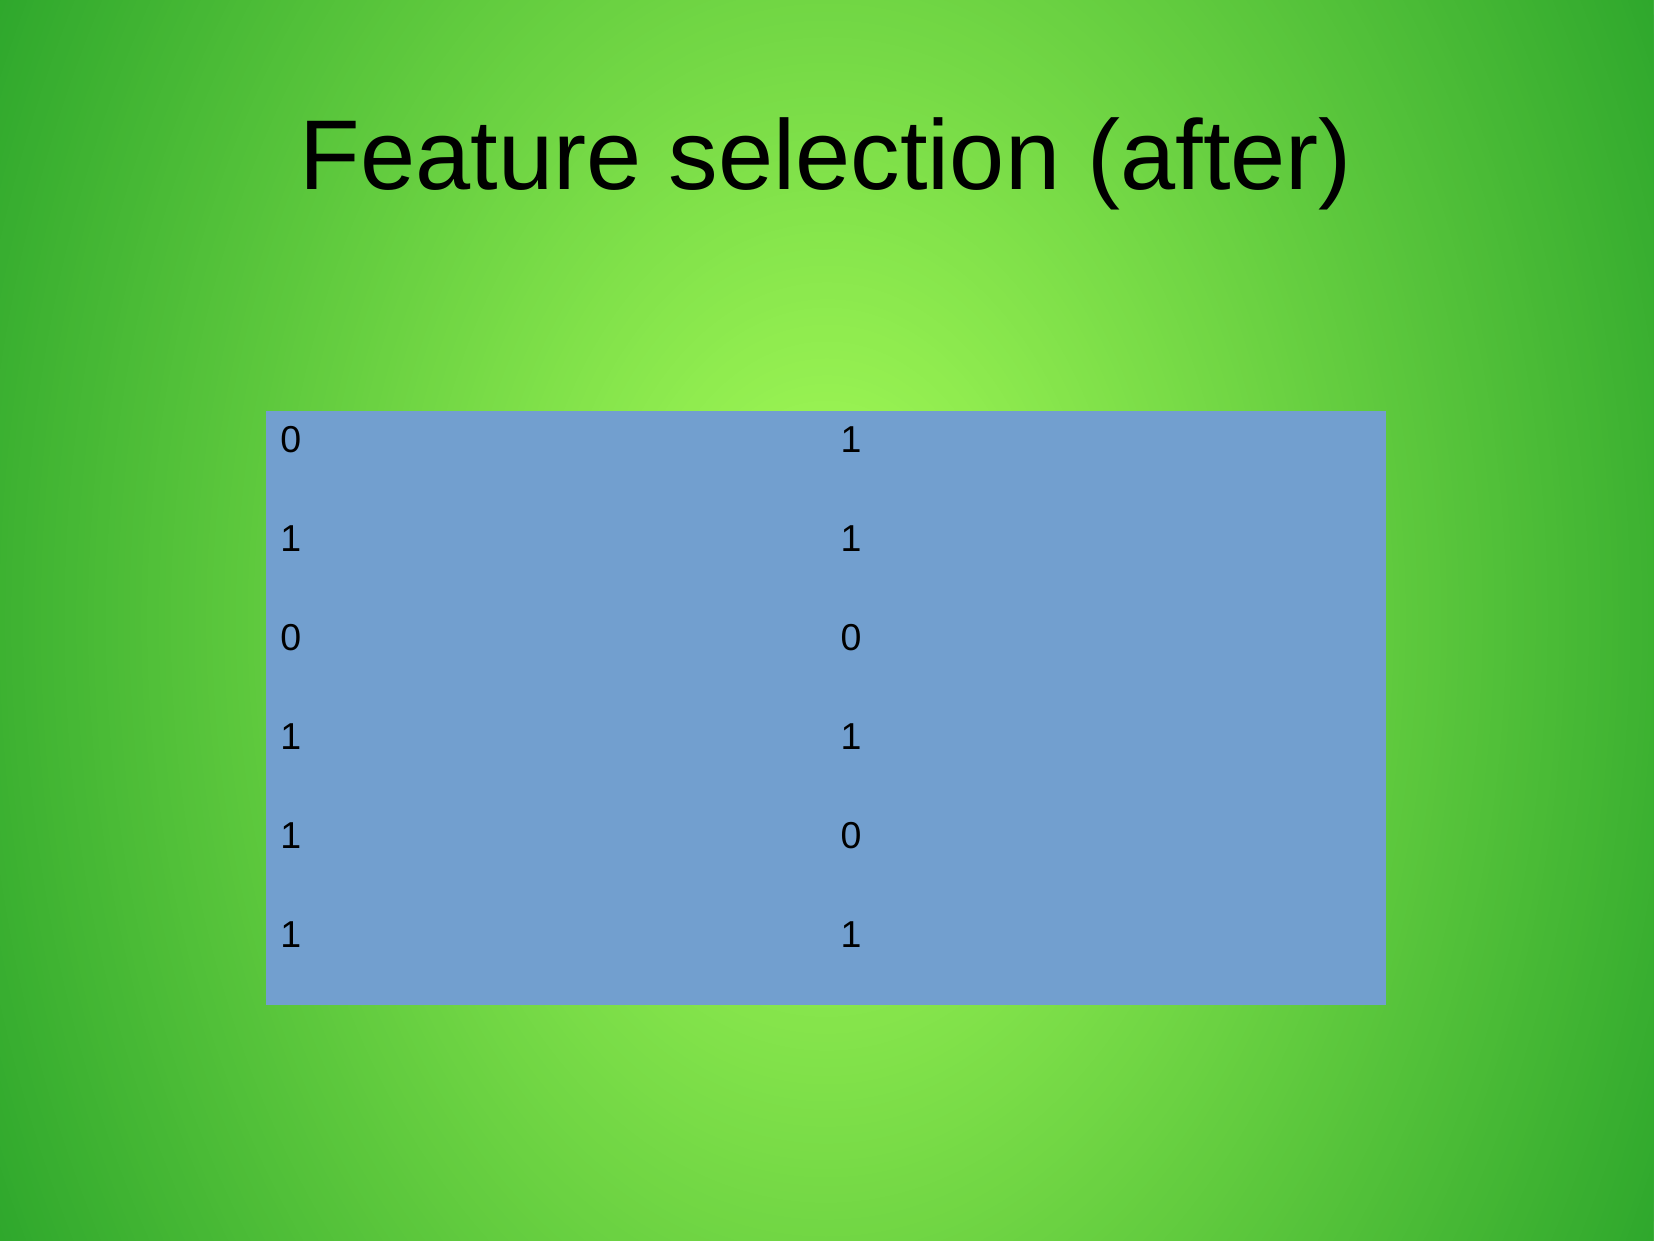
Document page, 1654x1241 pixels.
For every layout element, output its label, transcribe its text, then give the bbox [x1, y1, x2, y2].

table_cell 0 [826, 609, 1386, 708]
title Feature selection (after) [82, 47, 1571, 252]
table_cell 1 [266, 906, 826, 1005]
table_cell 1 [266, 708, 826, 807]
table_cell 0 [826, 807, 1386, 906]
table_cell 1 [826, 510, 1386, 609]
table_cell 1 [826, 906, 1386, 1005]
table_cell 1 [266, 807, 826, 906]
table_cell 0 [266, 609, 826, 708]
table_cell 1 [266, 510, 826, 609]
table_header 1 [826, 411, 1386, 510]
table_header 0 [266, 411, 826, 510]
table_cell 1 [826, 708, 1386, 807]
